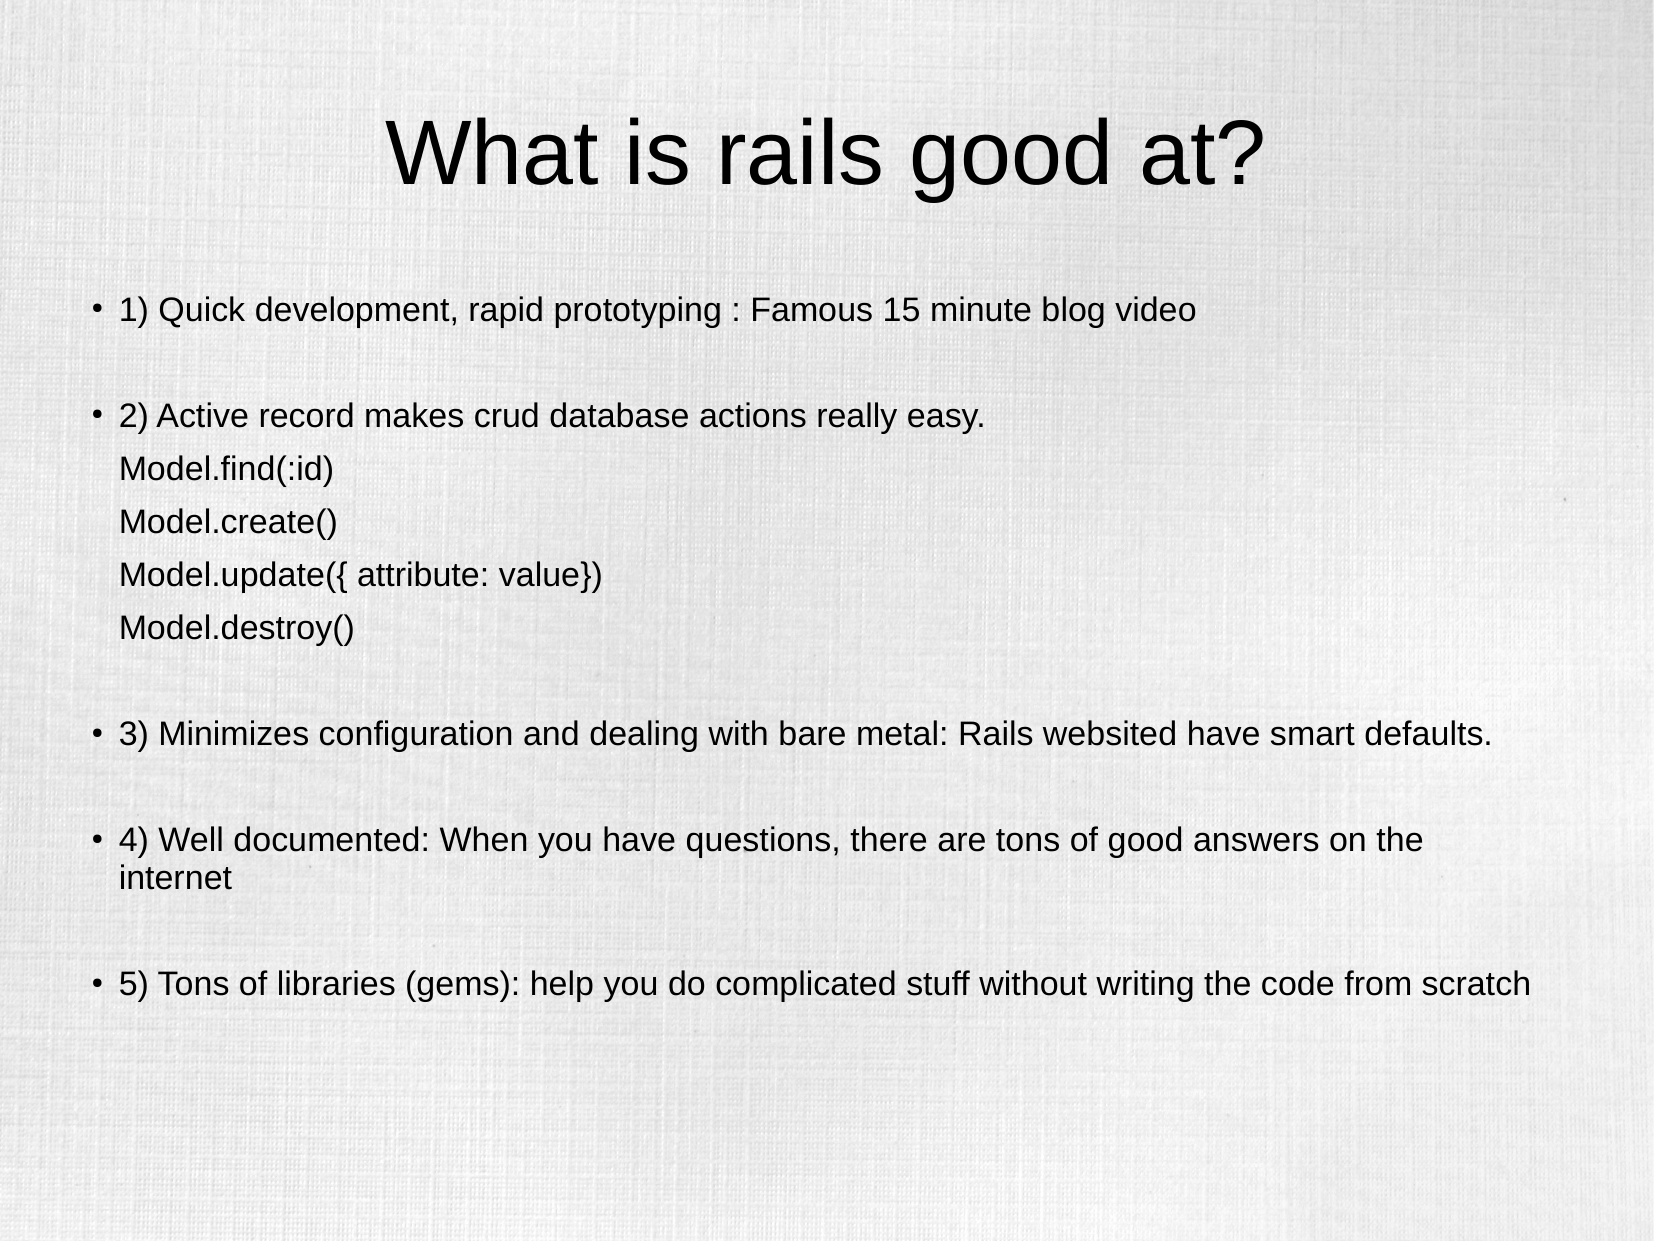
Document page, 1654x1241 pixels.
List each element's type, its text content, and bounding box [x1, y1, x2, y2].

list 1) Quick development, rapid prototyping : Famous 15 minute blog video 2) Active record makes crud database actions really easy. Model.find(:id) Model.create() Model.update({ attribute: value}) Model.destroy() 3) Minimizes configuration and dealing with bare metal: Rails websited have smart defaults. 4) Well documented: When you have questions, there are tons of good answers on the internet 5) Tons of libraries (gems): help you do complicated stuff without writing the code from scratch [82, 290, 1538, 1010]
picture [0, 0, 1654, 1241]
title What is rails good at? [82, 49, 1571, 257]
